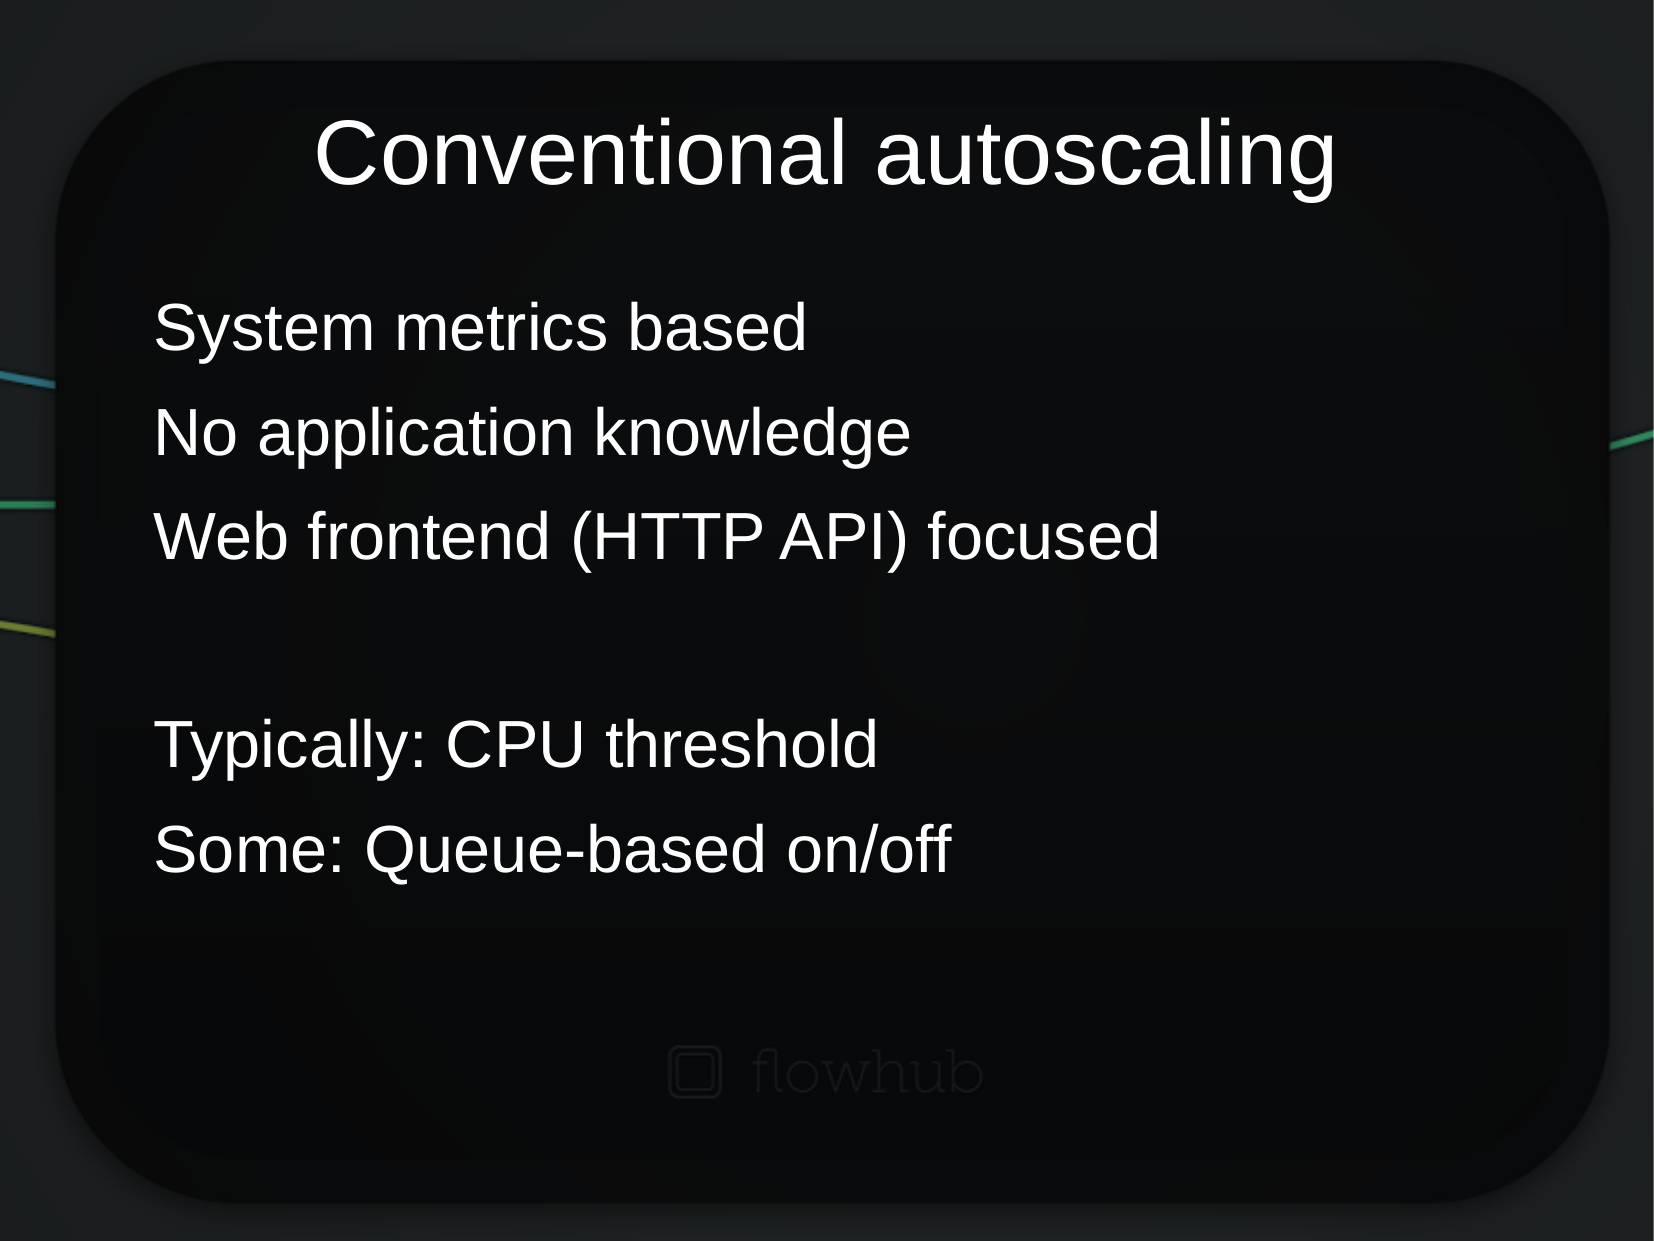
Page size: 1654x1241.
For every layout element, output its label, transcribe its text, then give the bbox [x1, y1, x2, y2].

picture [0, 0, 1654, 1241]
list System metrics based No application knowledge Web frontend (HTTP API) focused Typically: CPU threshold Some: Queue-based on/off [82, 290, 1571, 1010]
title Conventional autoscaling [82, 49, 1571, 257]
